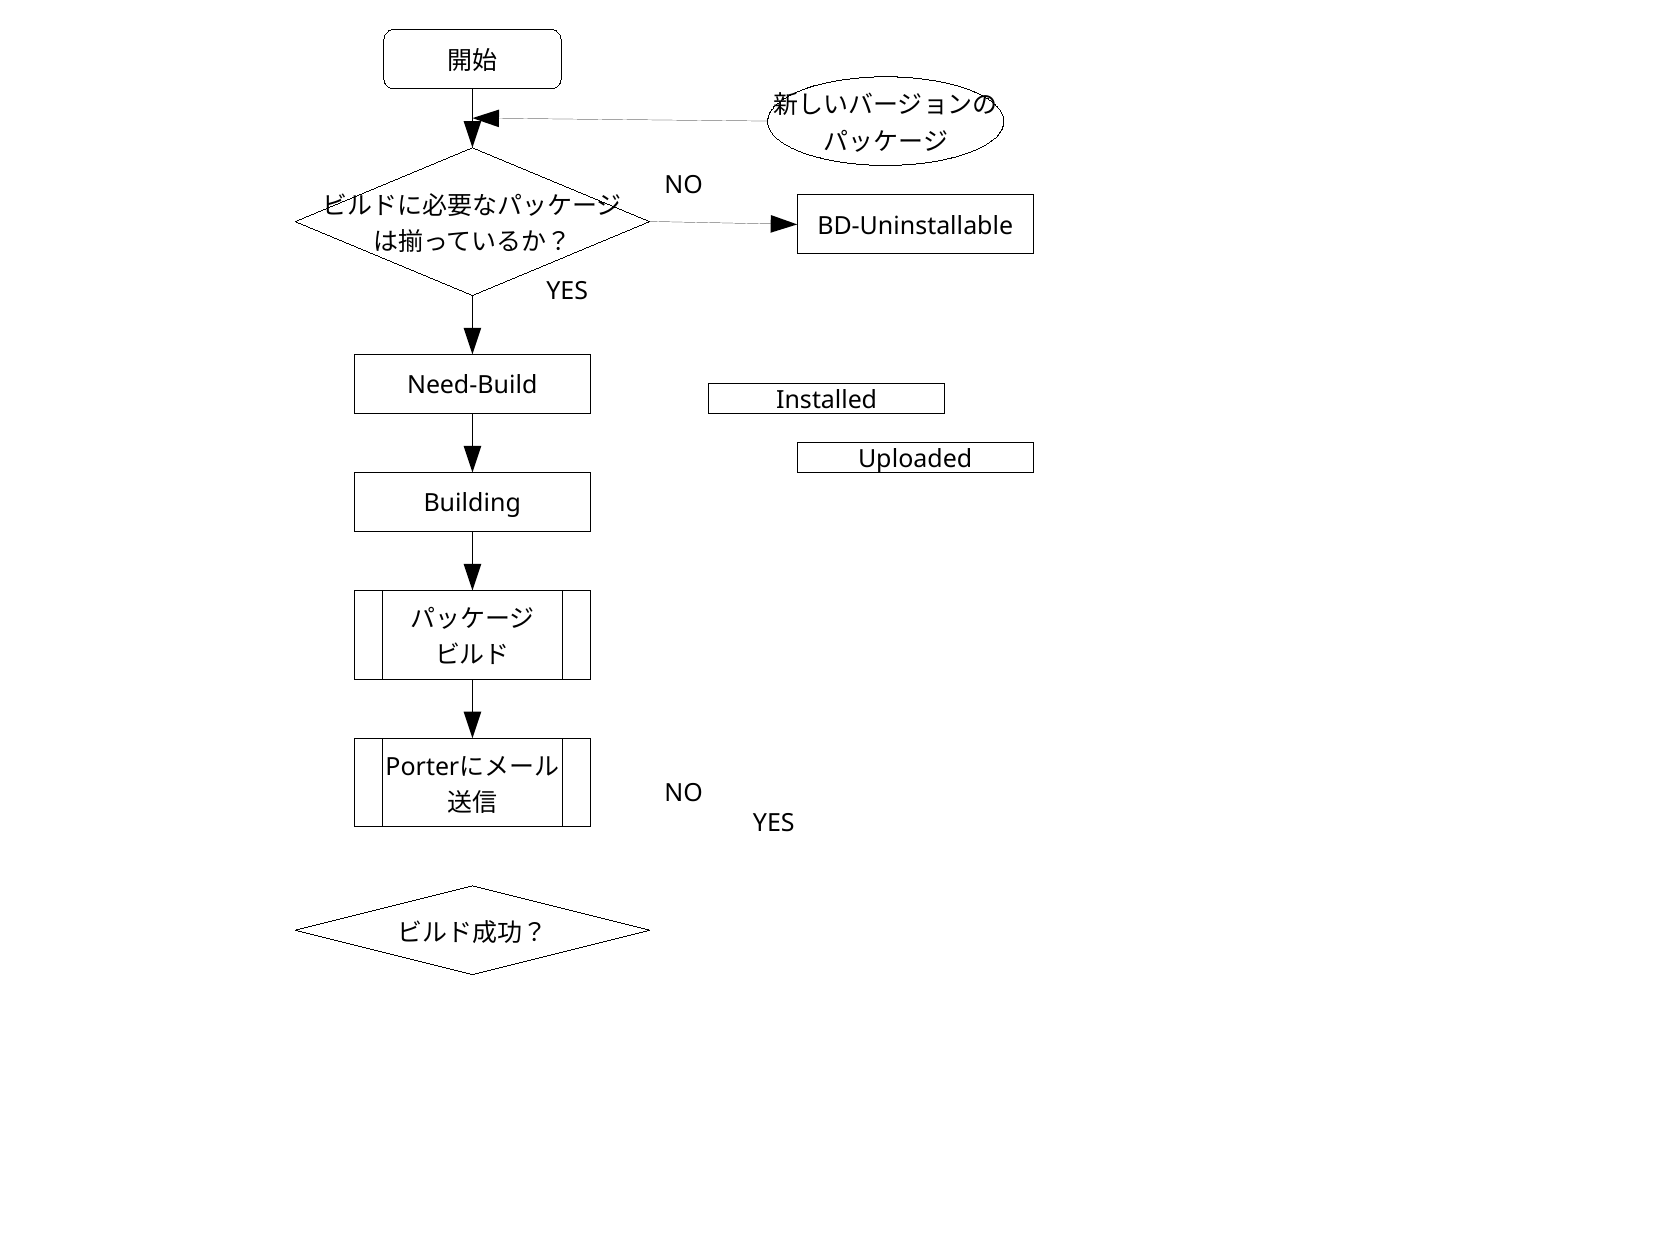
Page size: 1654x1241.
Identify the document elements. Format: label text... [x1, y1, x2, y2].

text_box 新しいバージョンの パッケージ [767, 76, 1004, 166]
text_box YES [738, 797, 827, 845]
text_box YES [531, 265, 621, 313]
text_box NO [649, 767, 739, 815]
text_box Uploaded [797, 442, 1034, 473]
text_box パッケージ ビルド [354, 590, 591, 680]
text_box BD-Uninstallable [797, 194, 1034, 254]
text_box Installed [708, 383, 945, 414]
text_box Building [354, 472, 591, 532]
text_box Porterにメール 送信 [354, 738, 591, 827]
text_box Need-Build [354, 354, 591, 414]
text_box 開始 [383, 29, 562, 89]
text_box NO [649, 159, 739, 207]
text_box ビルド成功？ [295, 885, 650, 975]
text_box ビルドに必要なパッケージ は揃っているか？ [295, 147, 649, 296]
